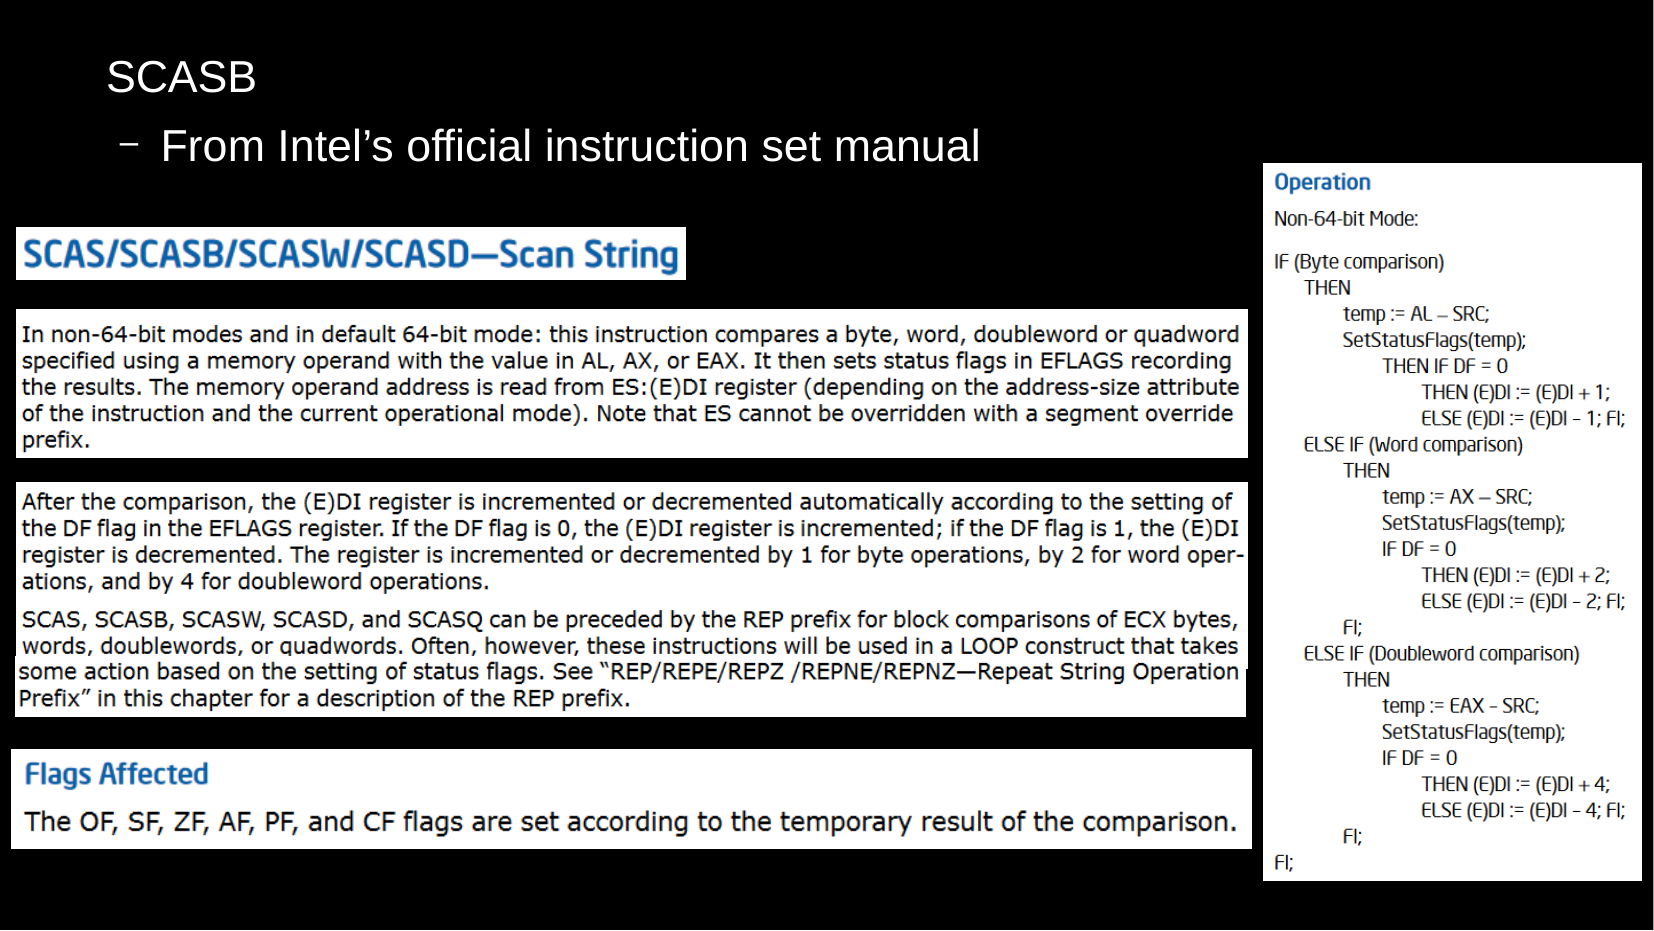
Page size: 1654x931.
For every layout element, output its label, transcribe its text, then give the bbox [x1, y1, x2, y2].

picture [16, 309, 1248, 458]
picture [11, 749, 1252, 849]
picture [1263, 163, 1642, 881]
picture [15, 482, 1248, 717]
picture [16, 227, 686, 280]
list SCASB From Intel’s official instruction set manual [51, 52, 1540, 173]
